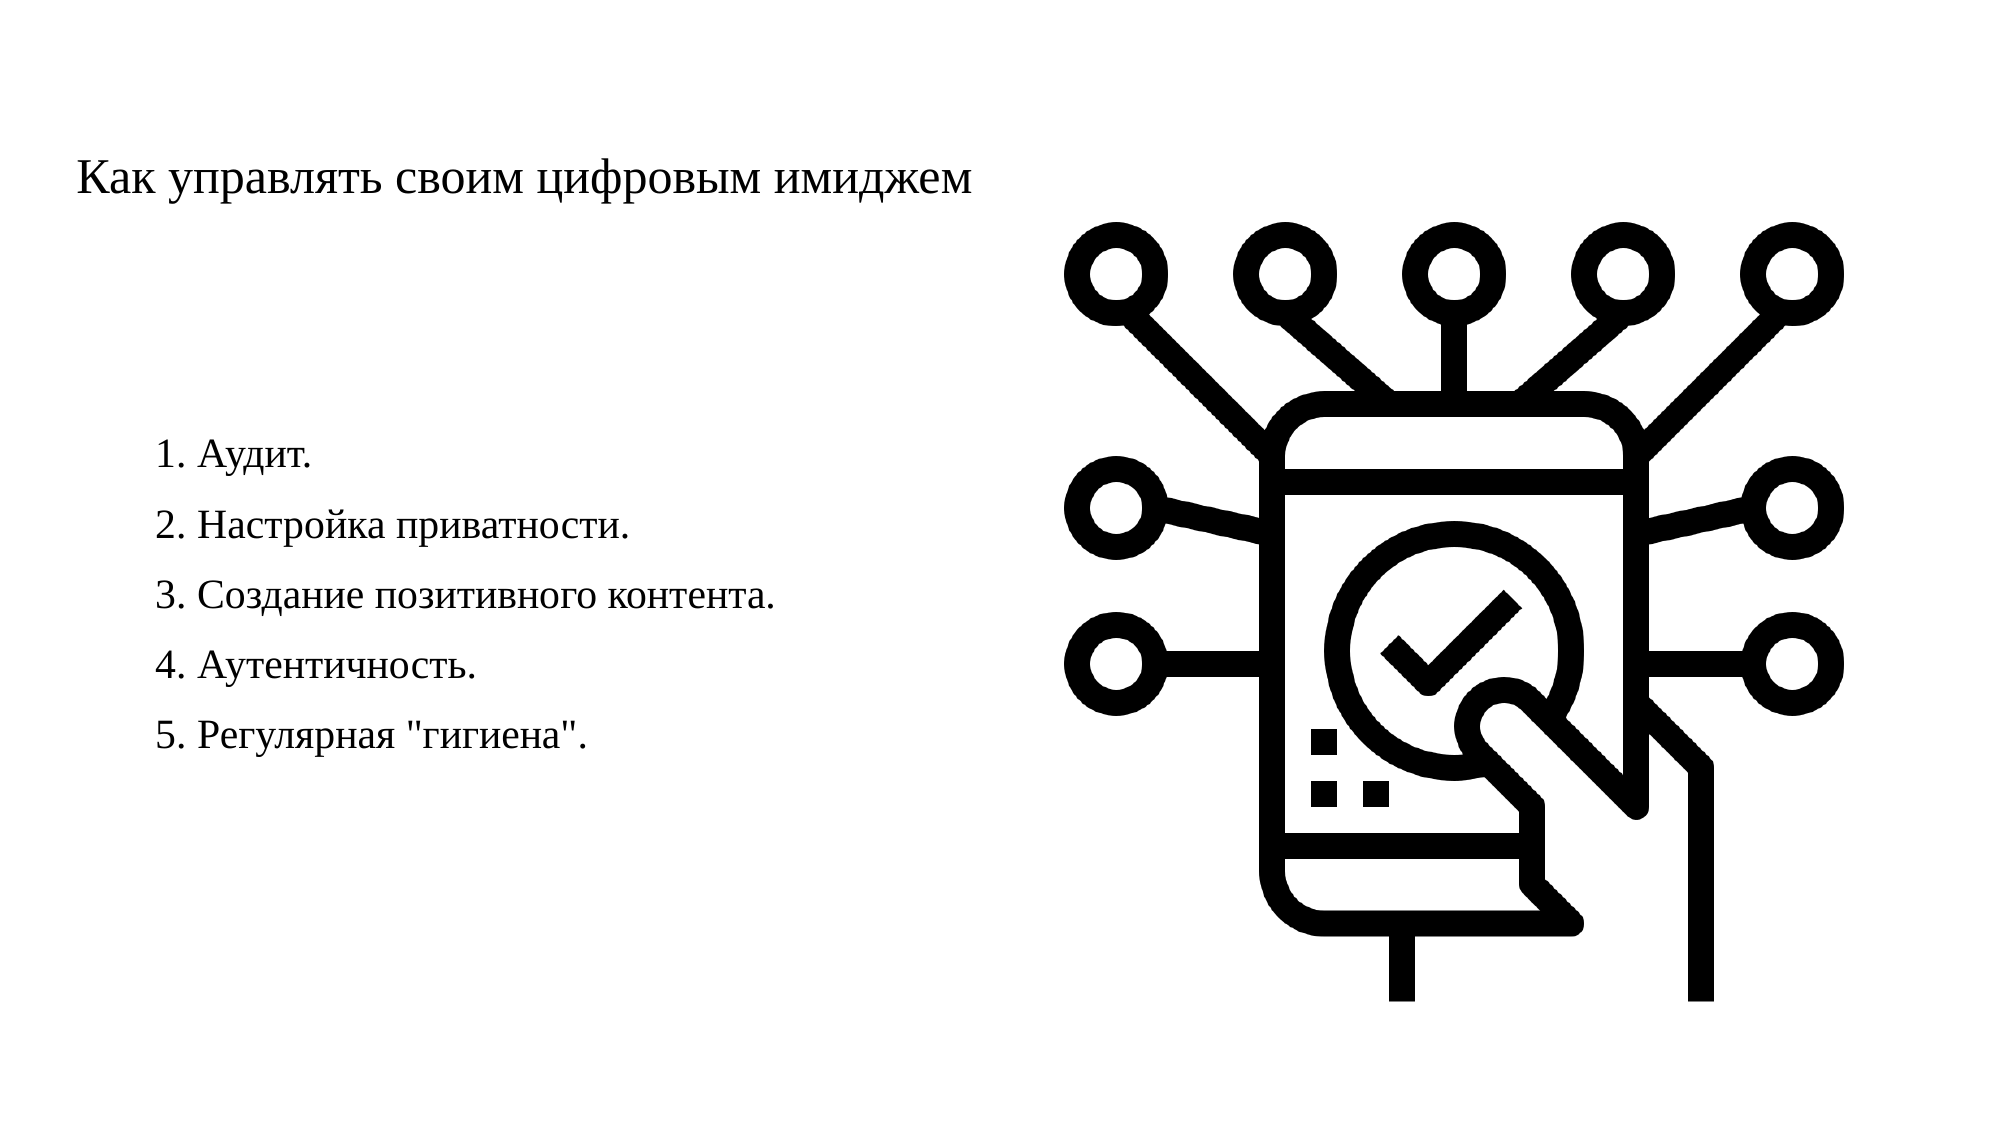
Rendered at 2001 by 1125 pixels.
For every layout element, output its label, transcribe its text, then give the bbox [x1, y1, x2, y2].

text_box 1. Аудит. 2. Настройка приватности. 3. Создание позитивного контента. 4. Аутентичность. 5. Регулярная "гигиена". [140, 415, 1141, 765]
text_box Как управлять своим цифровым имиджем [61, 136, 988, 212]
picture [1038, 196, 1870, 1028]
